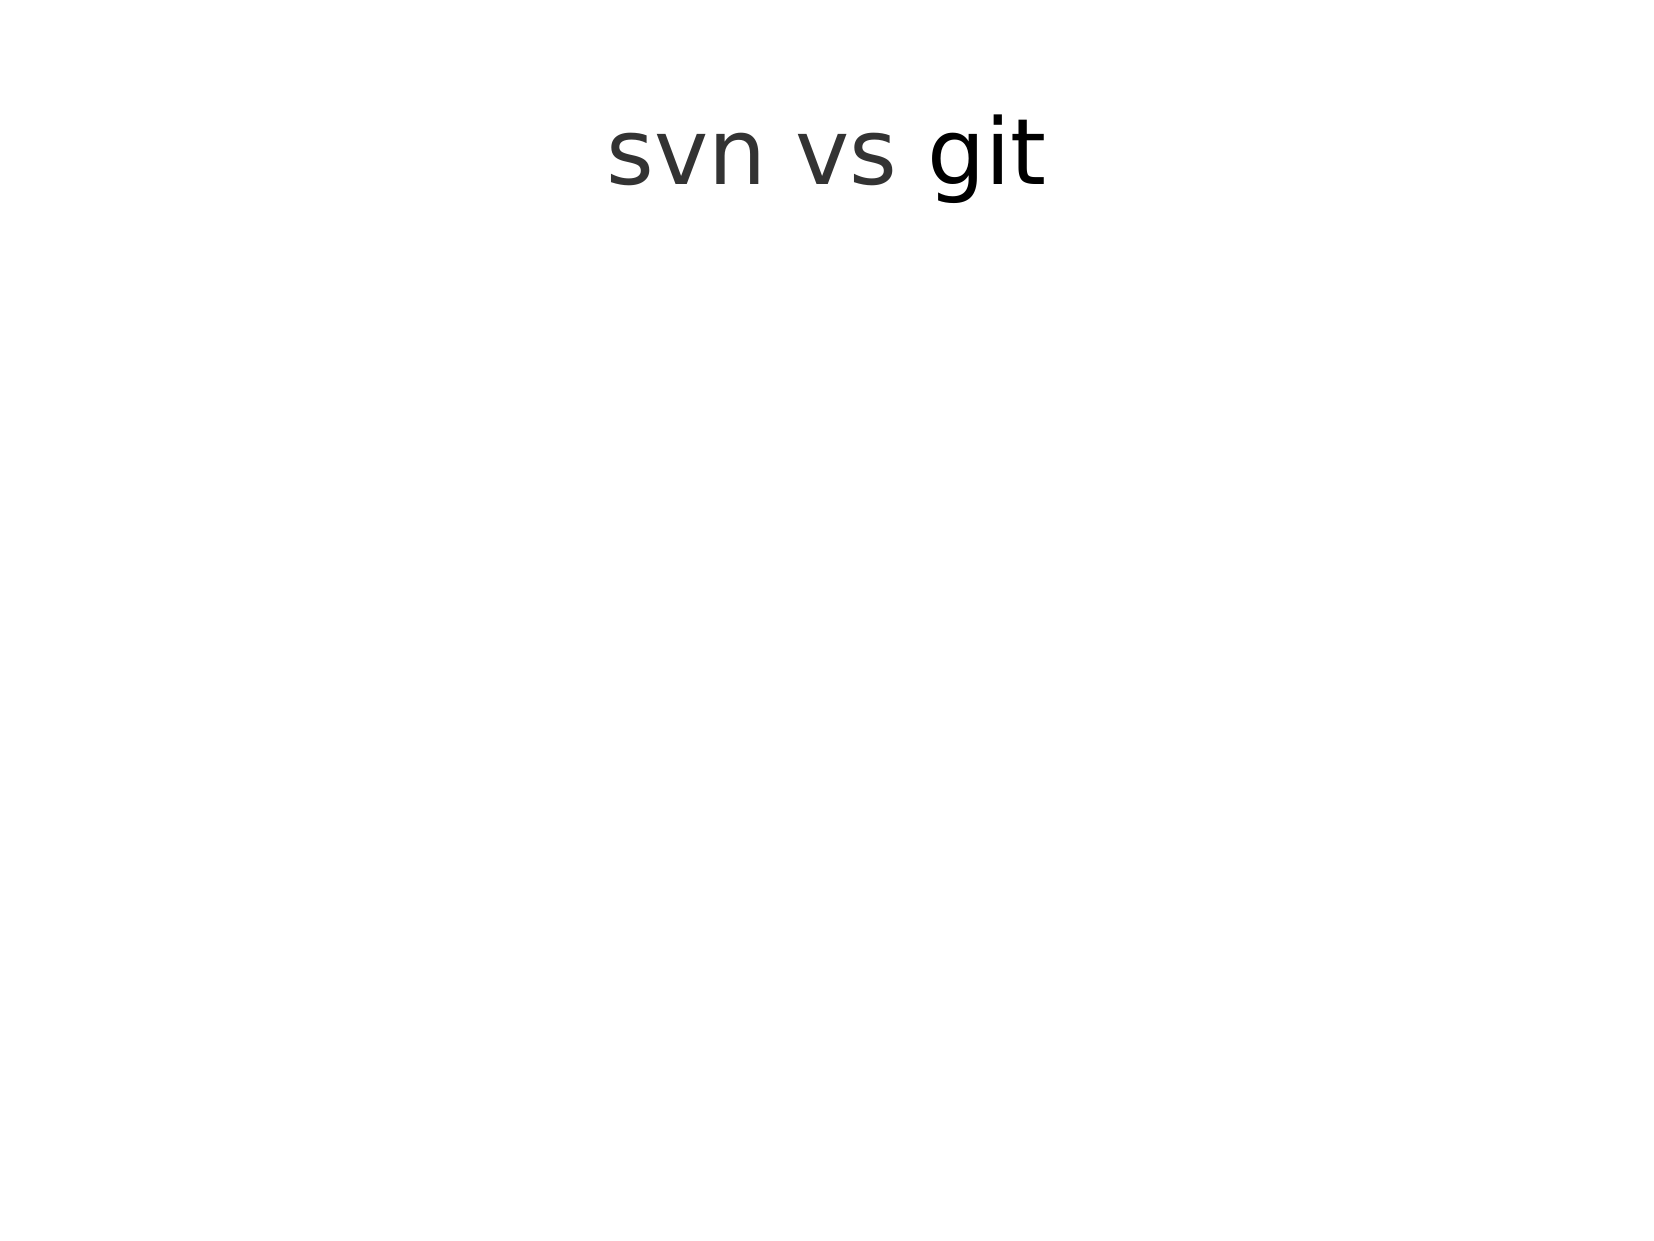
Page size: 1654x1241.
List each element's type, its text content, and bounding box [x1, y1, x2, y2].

title svn vs git [82, 56, 1571, 250]
